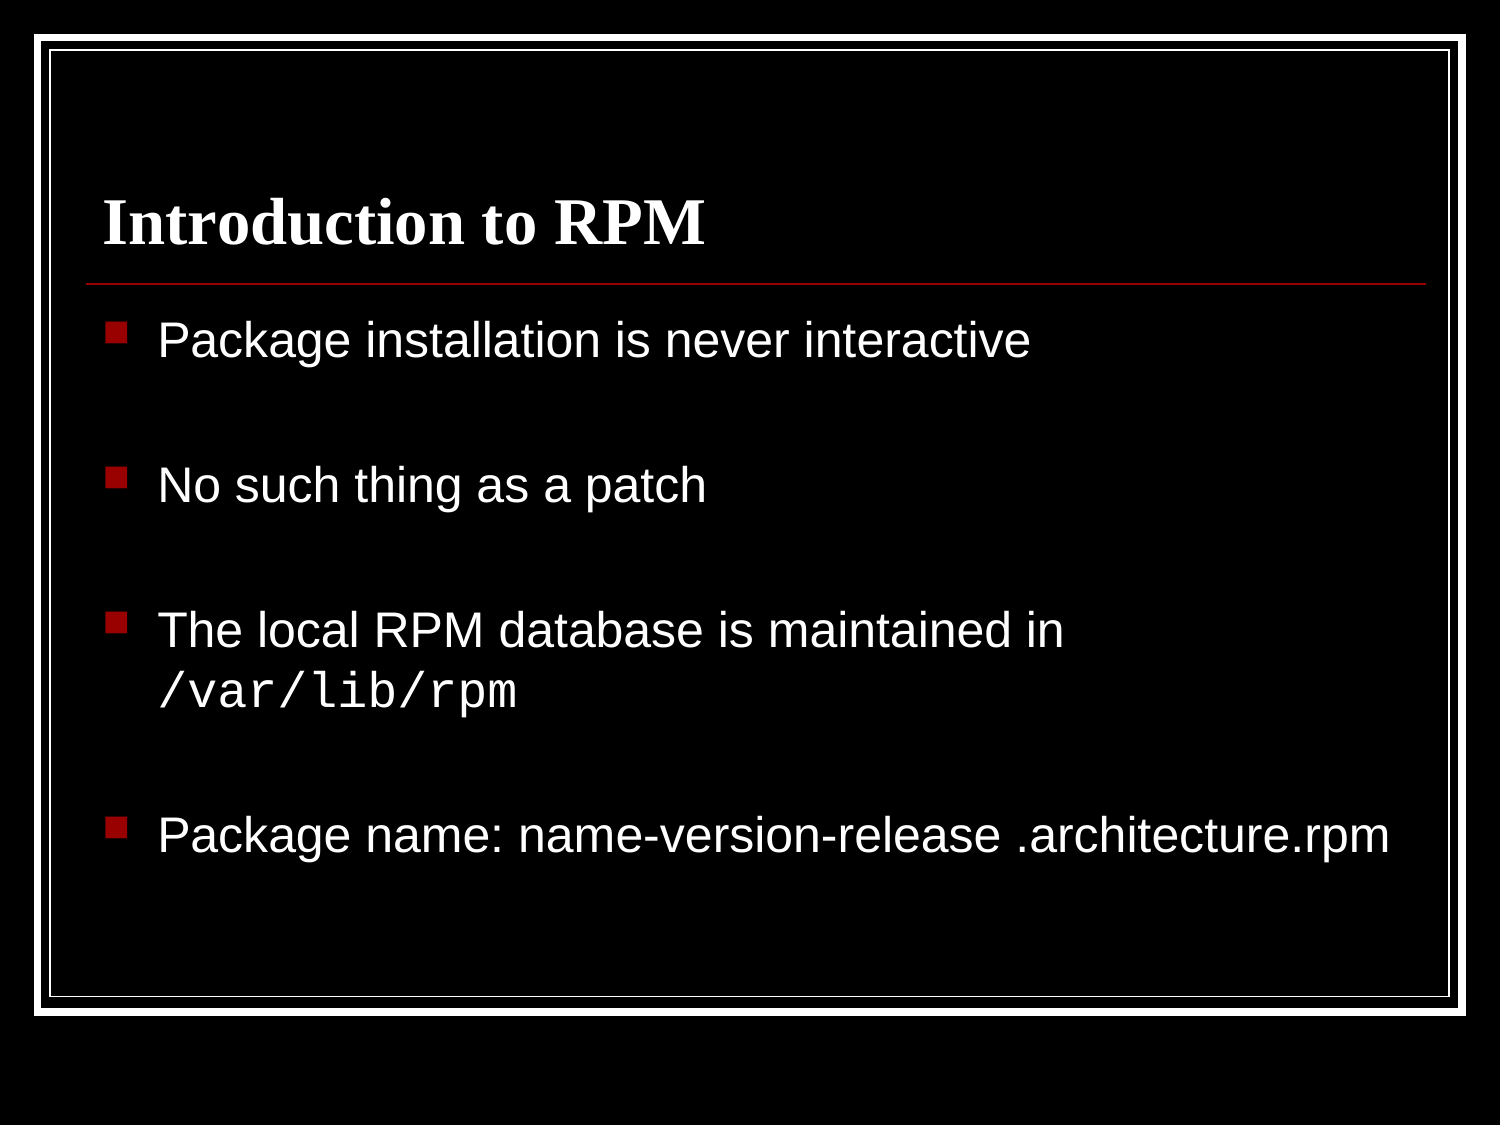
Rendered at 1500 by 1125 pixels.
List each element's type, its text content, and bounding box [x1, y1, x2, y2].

list Package installation is never interactive No such thing as a patch The local RPM database is maintained in /var/lib/rpm Package name: name-version-release .architecture.rpm [87, 299, 1426, 963]
title Introduction to RPM [87, 77, 1426, 266]
